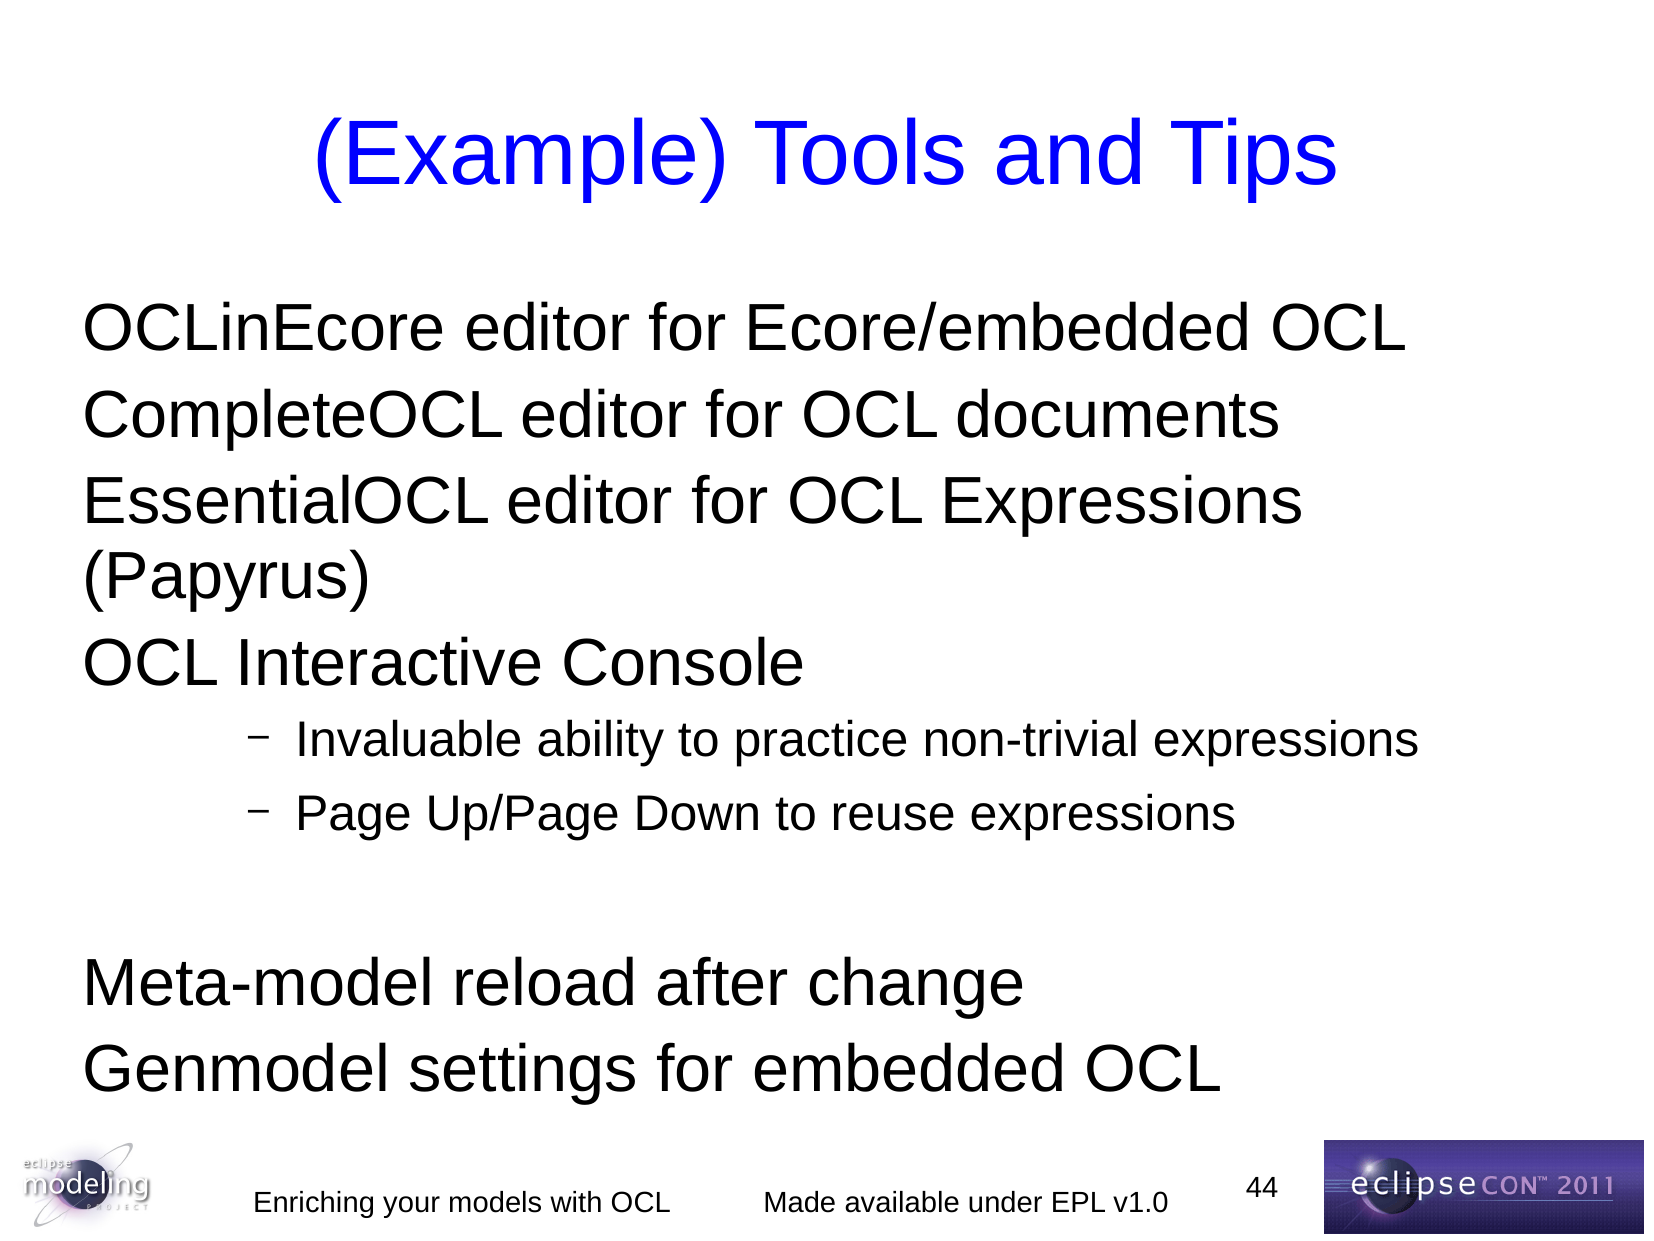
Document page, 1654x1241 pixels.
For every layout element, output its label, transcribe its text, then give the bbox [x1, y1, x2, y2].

picture [1324, 1140, 1644, 1234]
list OCLinEcore editor for Ecore/embedded OCL CompleteOCL editor for OCL documents EssentialOCL editor for OCL Expressions (Papyrus) OCL Interactive Console Invaluable ability to practice non-trivial expressions Page Up/Page Down to reuse expressions Meta-model reload after change Genmodel settings for embedded OCL [82, 290, 1613, 1107]
title (Example) Tools and Tips [82, 49, 1571, 257]
picture [9, 1136, 156, 1235]
